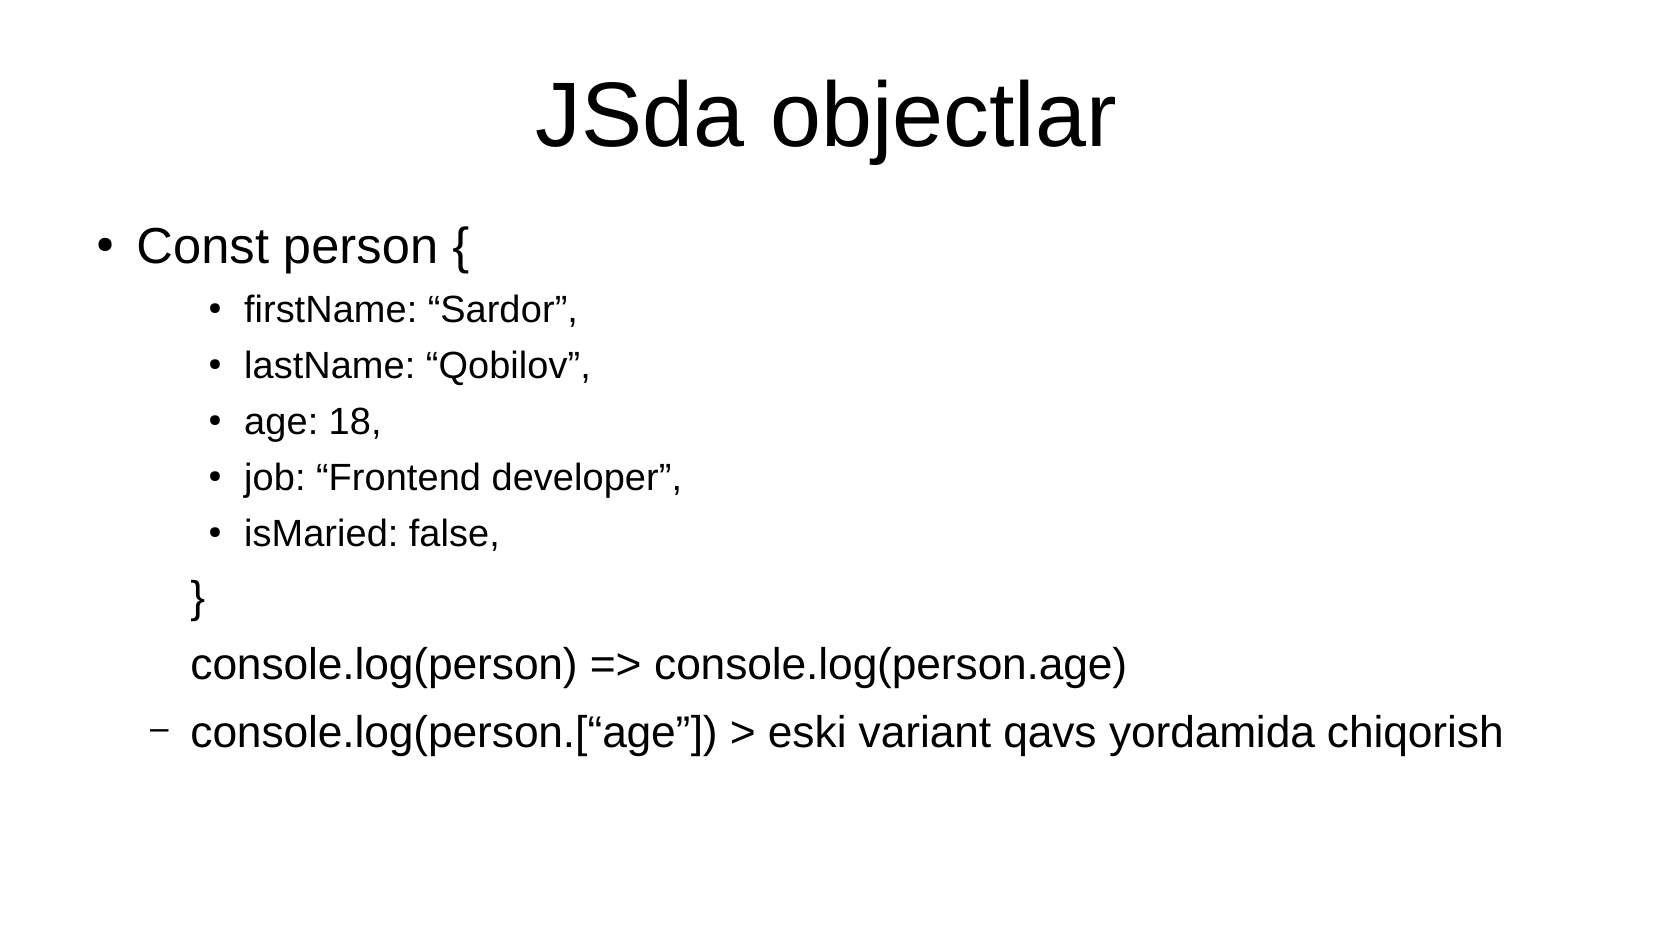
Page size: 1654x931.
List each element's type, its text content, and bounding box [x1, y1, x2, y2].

list Const person { firstName: “Sardor”, lastName: “Qobilov”, age: 18, job: “Frontend developer”, isMaried: false, } console.log(person) => console.log(person.age) console.log(person.[“age”]) > eski variant qavs yordamida chiqorish [82, 217, 1571, 758]
title JSda objectlar [82, 37, 1571, 193]
